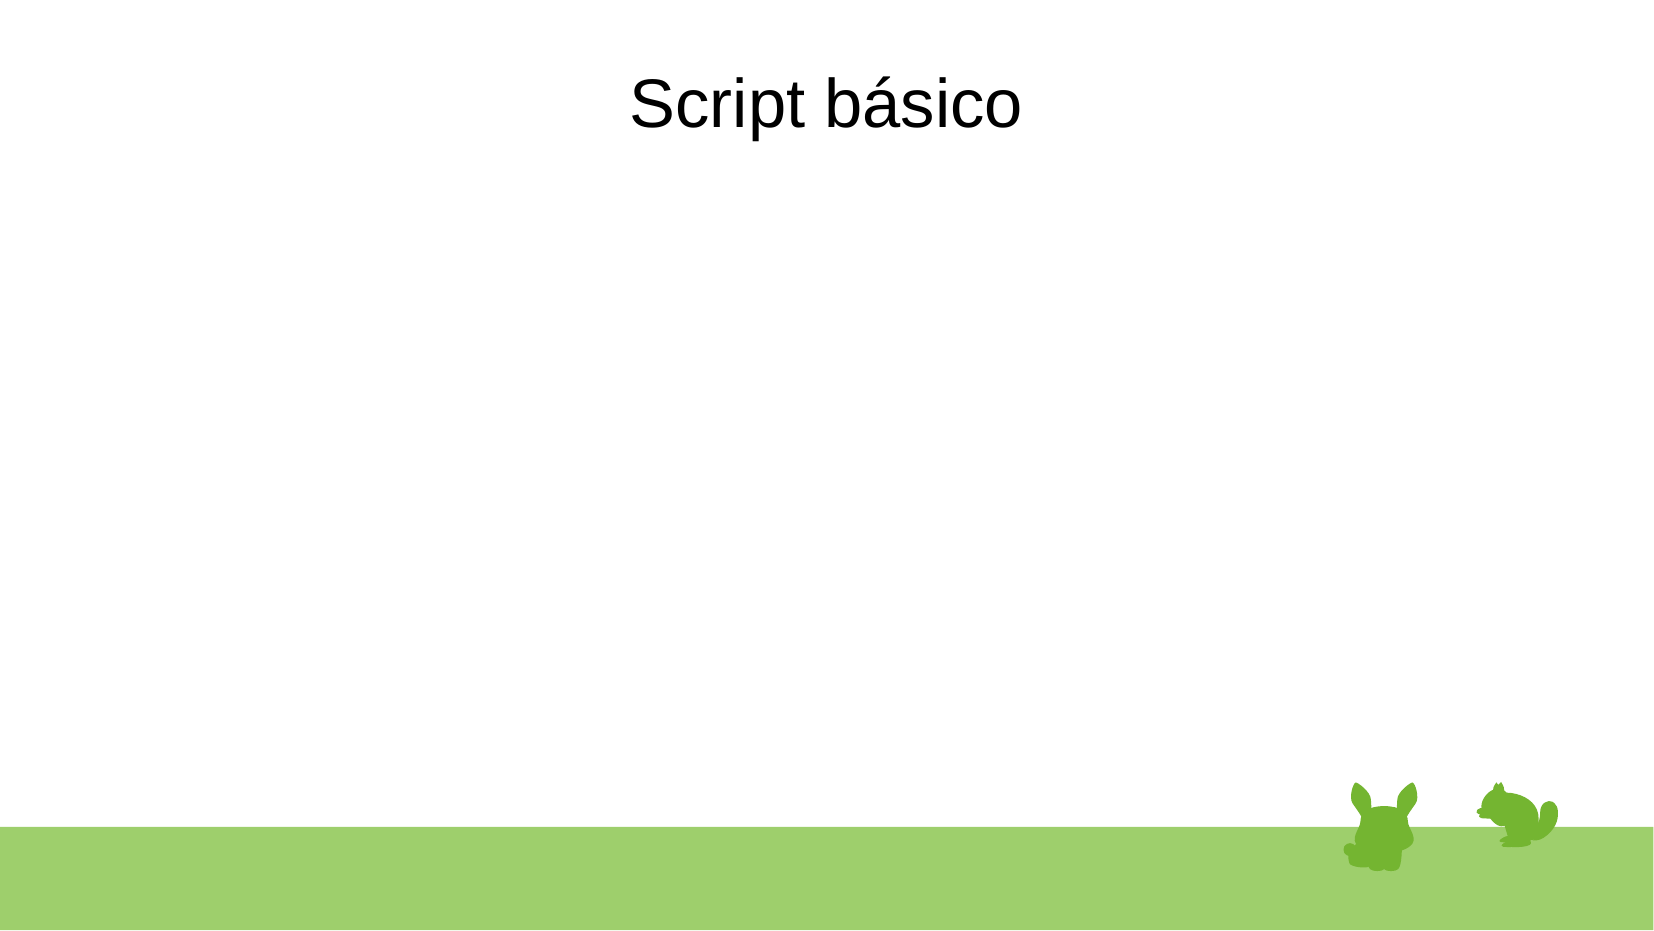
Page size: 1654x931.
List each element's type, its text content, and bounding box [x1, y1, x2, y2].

title Script básico [88, 29, 1565, 178]
